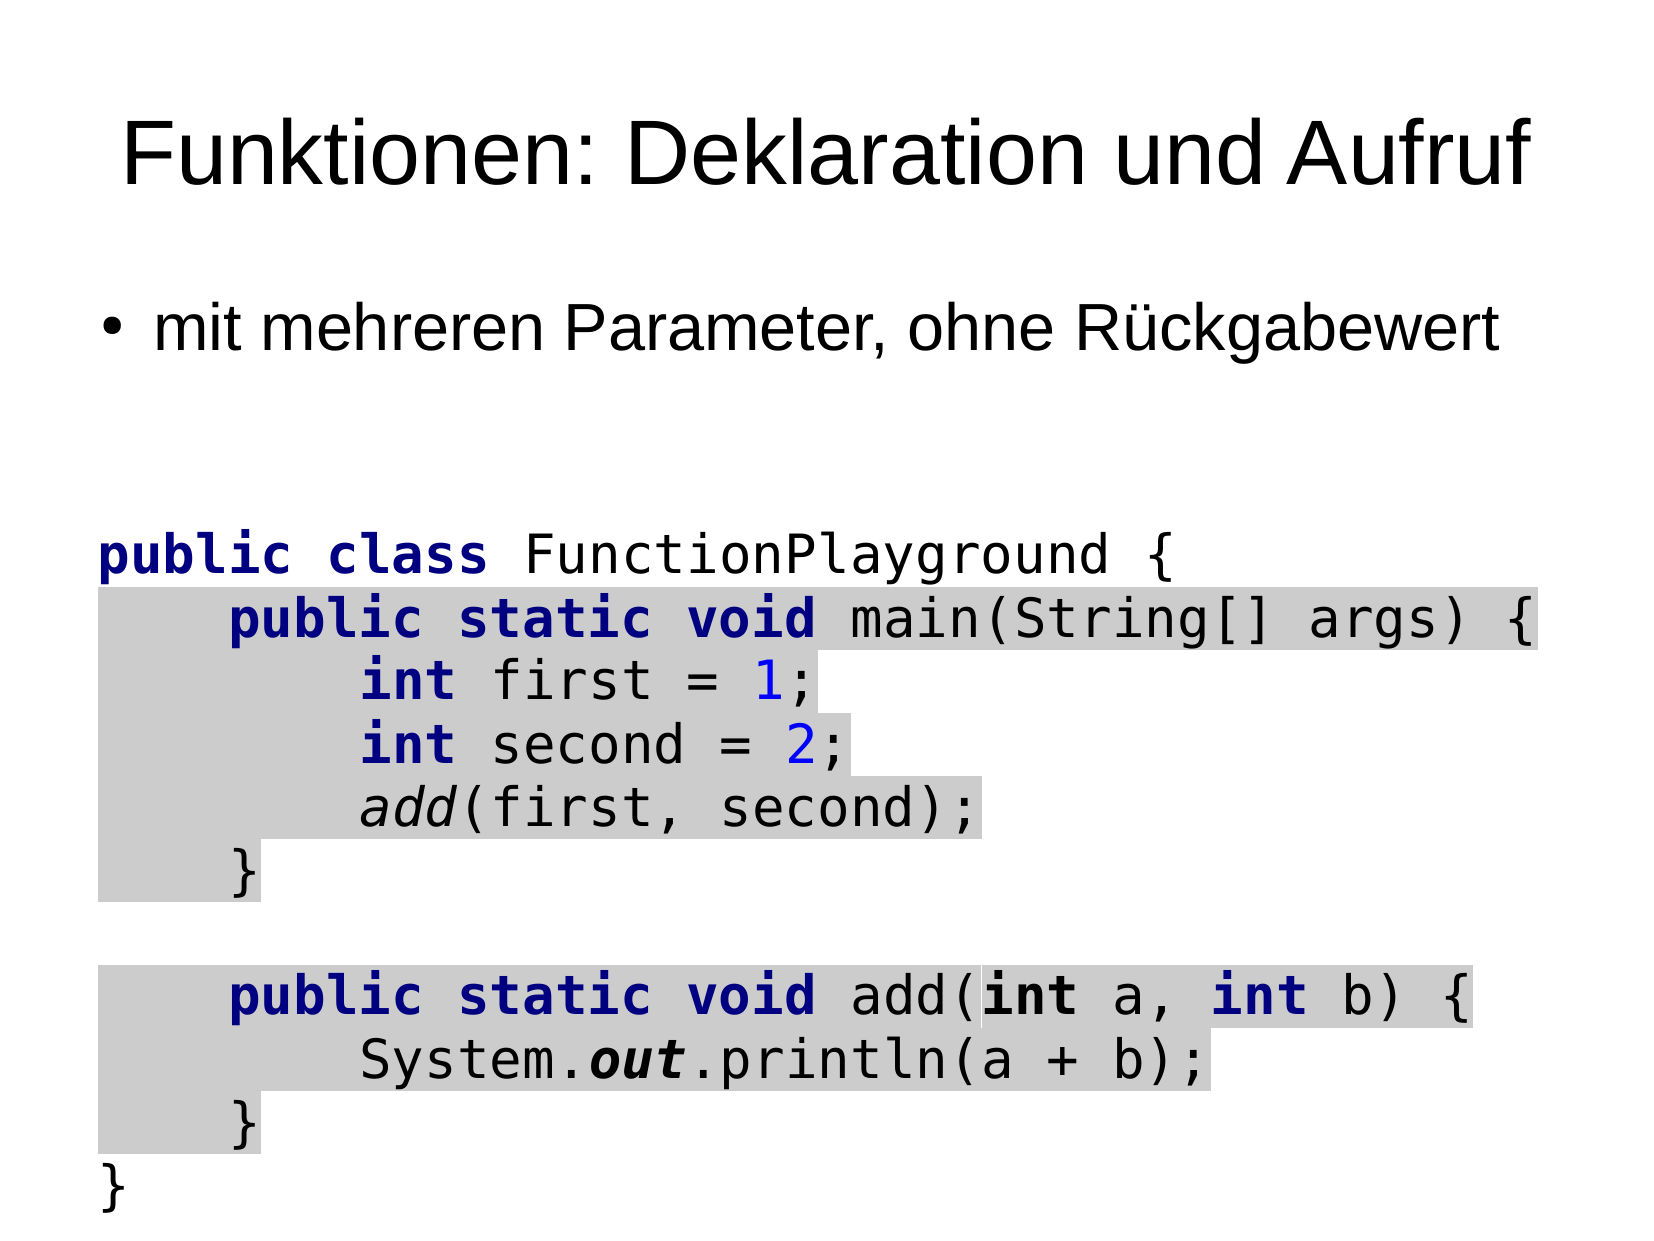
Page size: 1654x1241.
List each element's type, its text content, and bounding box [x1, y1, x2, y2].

text_box public class FunctionPlayground { public static void main(String[] args) { int first = 1; int second = 2; add(first, second); } public static void add(int a, int b) { System.out.println(a + b); } } [82, 516, 1571, 1241]
list mit mehreren Parameter, ohne Rückgabewert [82, 290, 1571, 516]
title Funktionen: Deklaration und Aufruf [82, 49, 1571, 257]
